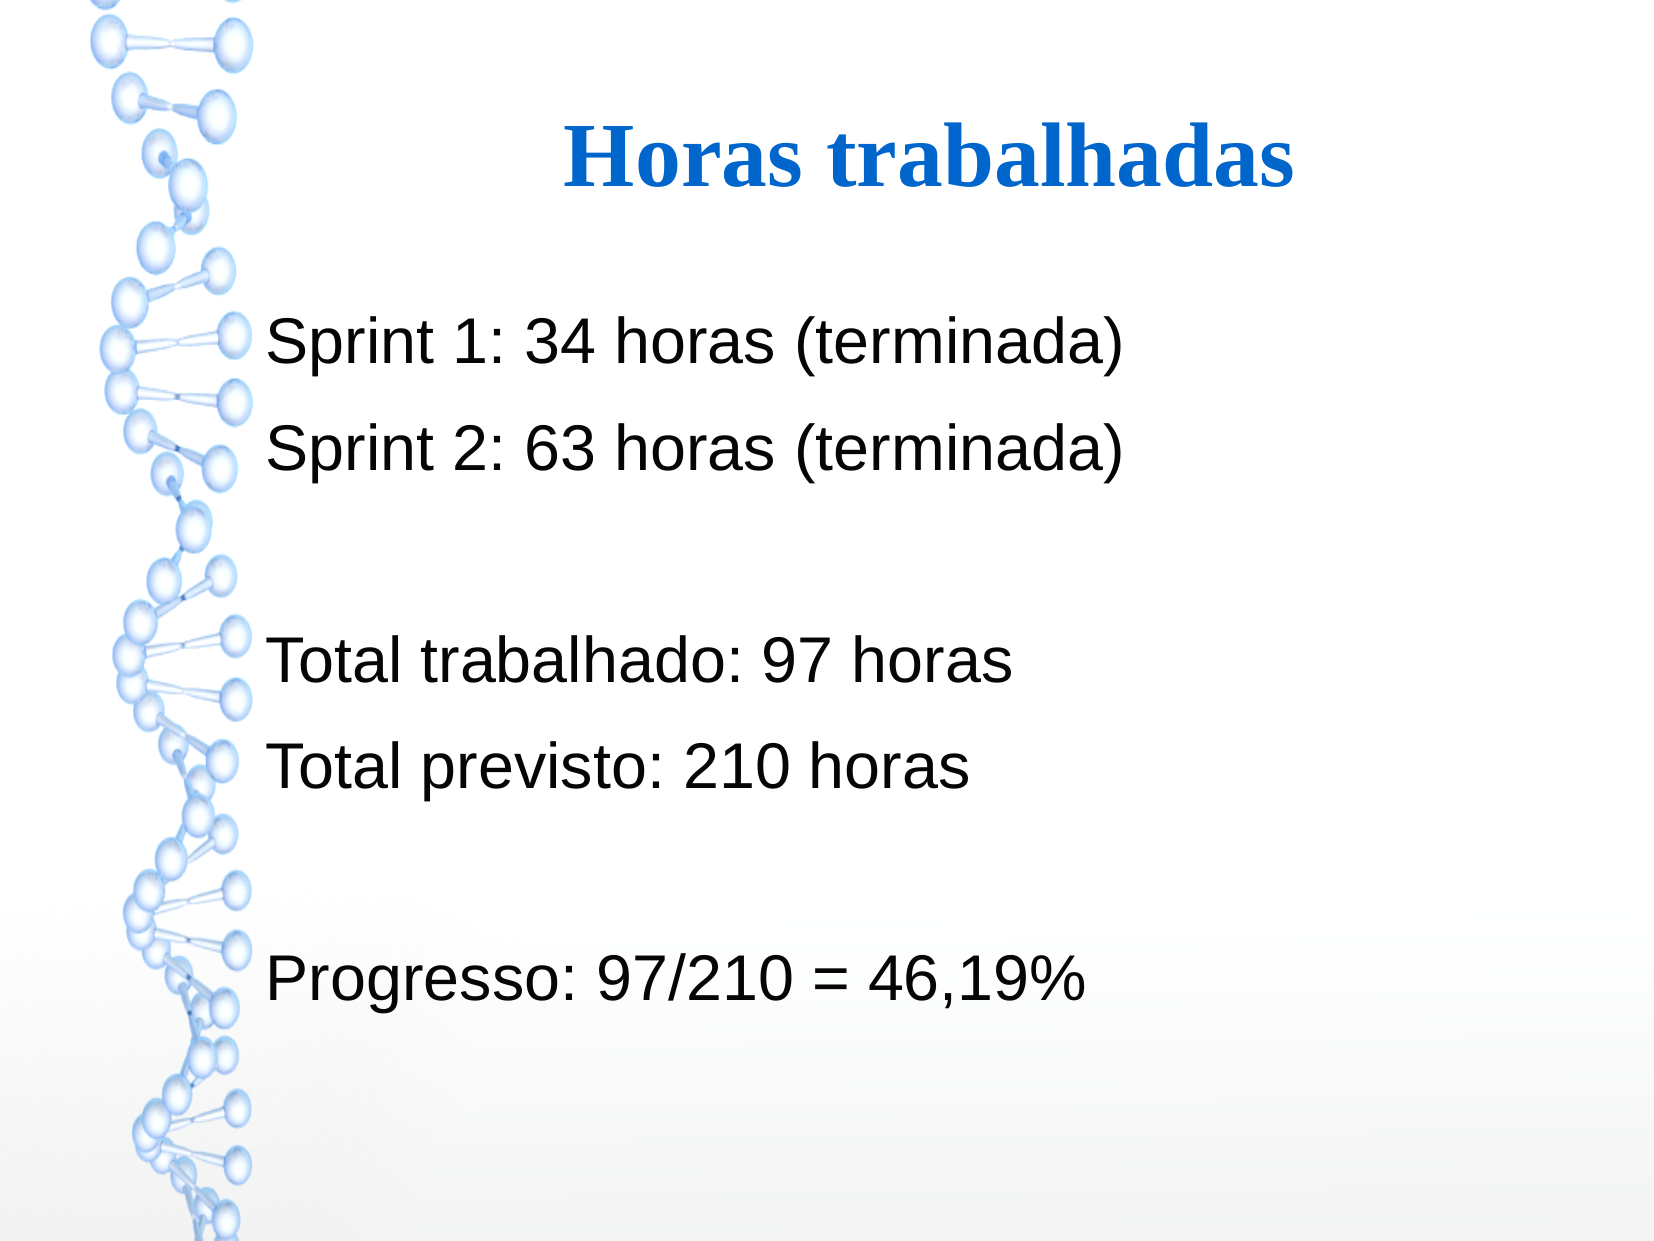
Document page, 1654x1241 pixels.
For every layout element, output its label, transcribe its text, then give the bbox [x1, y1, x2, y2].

title Horas trabalhadas [265, 47, 1595, 252]
list Sprint 1: 34 horas (terminada) Sprint 2: 63 horas (terminada) Total trabalhado: 97 horas Total previsto: 210 horas Progresso: 97/210 = 46,19% [265, 299, 1595, 1019]
